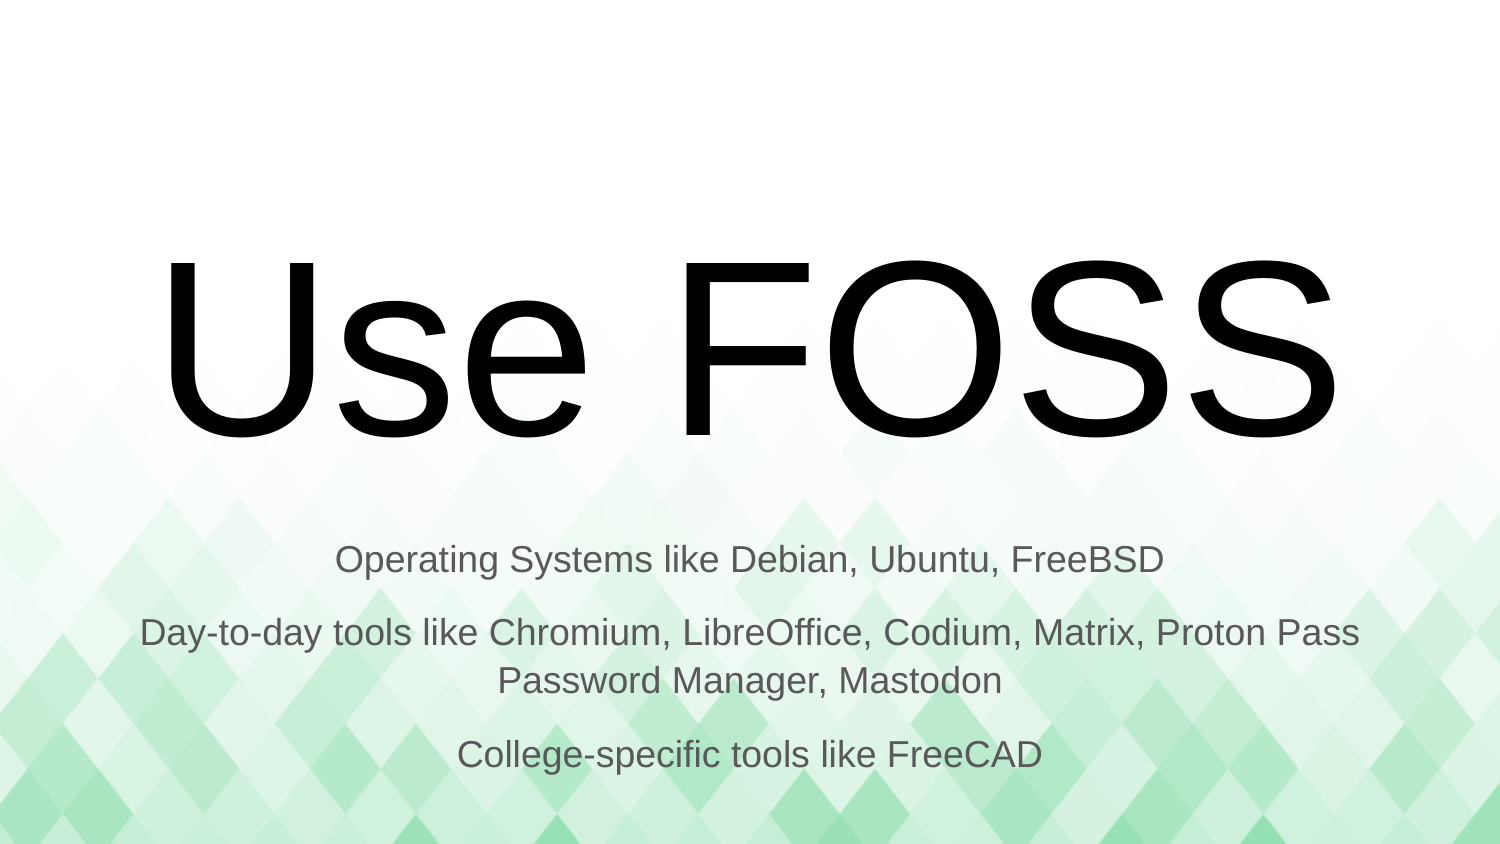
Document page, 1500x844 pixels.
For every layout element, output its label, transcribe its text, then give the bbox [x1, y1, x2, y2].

picture [0, 0, 1500, 844]
title Use FOSS [51, 181, 1449, 504]
list Operating Systems like Debian, Ubuntu, FreeBSD Day-to-day tools like Chromium, LibreOffice, Codium, Matrix, Proton Pass Password Manager, Mastodon College-specific tools like FreeCAD [51, 517, 1449, 801]
